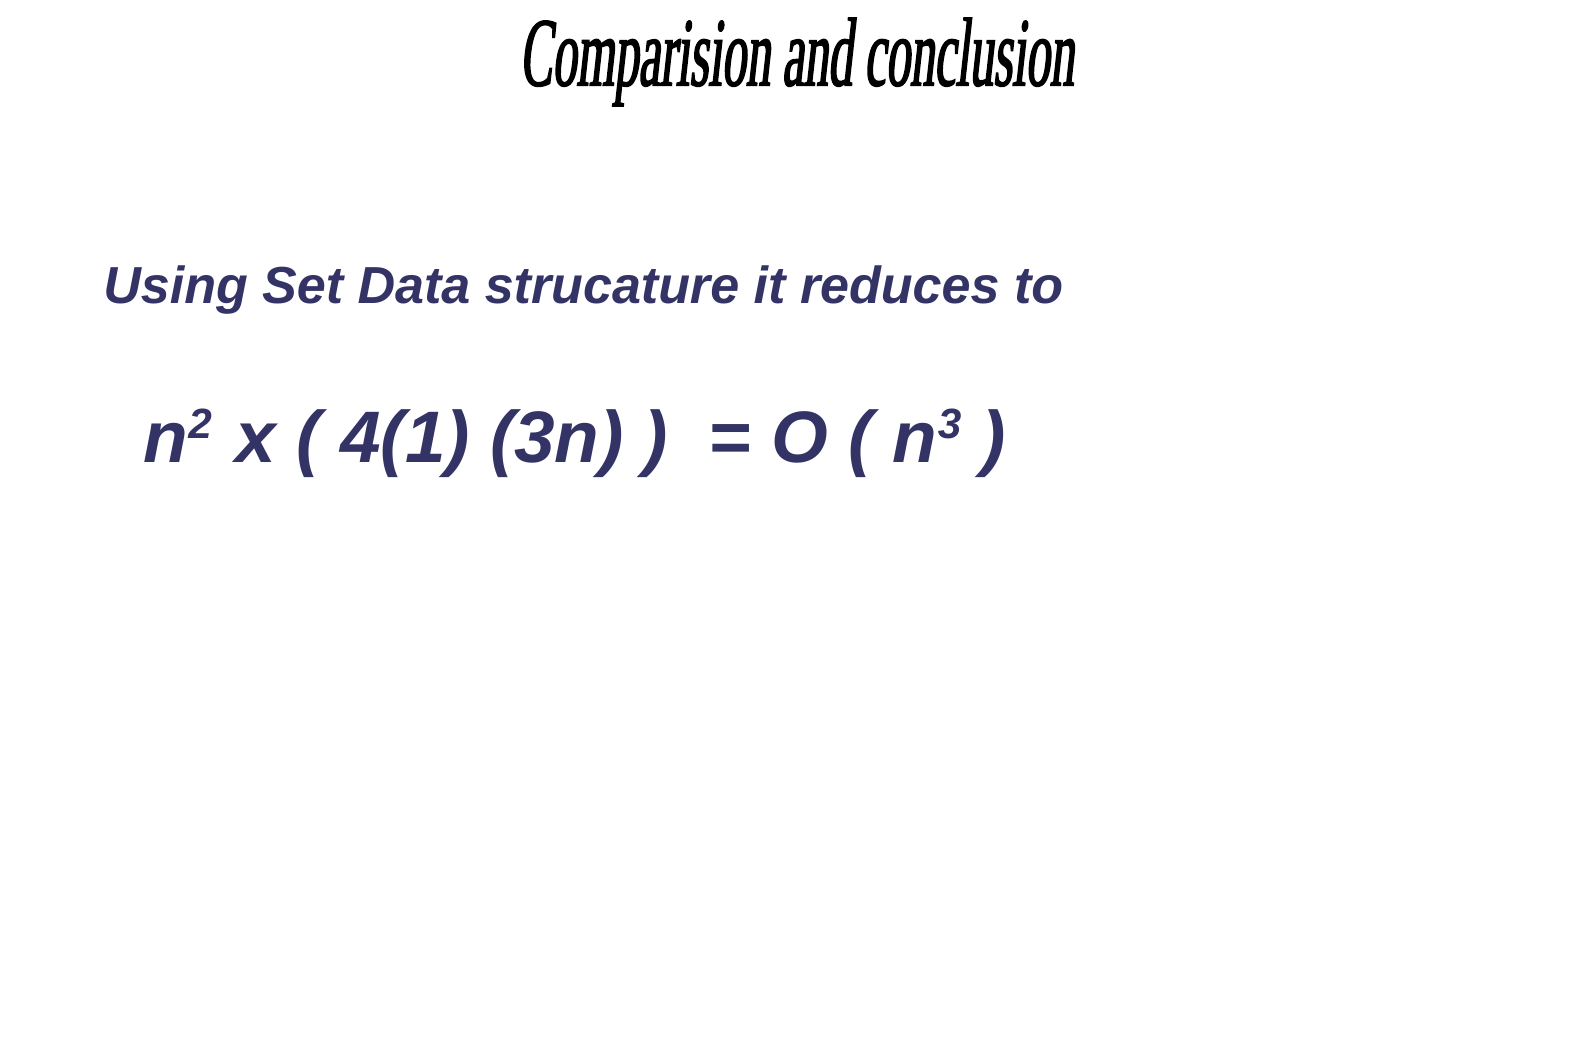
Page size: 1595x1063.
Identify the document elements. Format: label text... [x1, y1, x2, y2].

text_box Comparision and conclusion [641, 39, 681, 87]
text_box Comparision and conclusion [577, 39, 615, 86]
text_box Comparision and conclusion [937, 39, 959, 87]
text_box Comparision and conclusion [995, 39, 1014, 87]
text_box Comparision and conclusion [524, 20, 556, 87]
text_box Comparision and conclusion [746, 39, 771, 86]
text_box Comparision and conclusion [1050, 39, 1075, 86]
text_box Comparision and conclusion [1029, 39, 1051, 87]
text_box Comparision and conclusion [556, 39, 578, 87]
text_box Comparision and conclusion [956, 17, 972, 86]
text_box Comparision and conclusion [725, 39, 747, 87]
text_box Comparision and conclusion [1013, 40, 1026, 86]
text_box Comparision and conclusion [784, 39, 829, 87]
text_box Comparision and conclusion [973, 40, 995, 87]
text_box Comparision and conclusion [691, 39, 710, 87]
text_box Comparision and conclusion [676, 40, 690, 86]
text_box Comparision and conclusion [612, 39, 640, 107]
text_box Comparision and conclusion [911, 39, 935, 86]
text_box Using Set Data strucature it reduces to n2 x ( 4(1) (3n) ) = O ( n3 ) [88, 249, 1447, 548]
text_box Comparision and conclusion [831, 17, 857, 87]
text_box Comparision and conclusion [709, 40, 722, 86]
text_box Comparision and conclusion [868, 39, 889, 87]
text_box Comparision and conclusion [889, 39, 912, 87]
